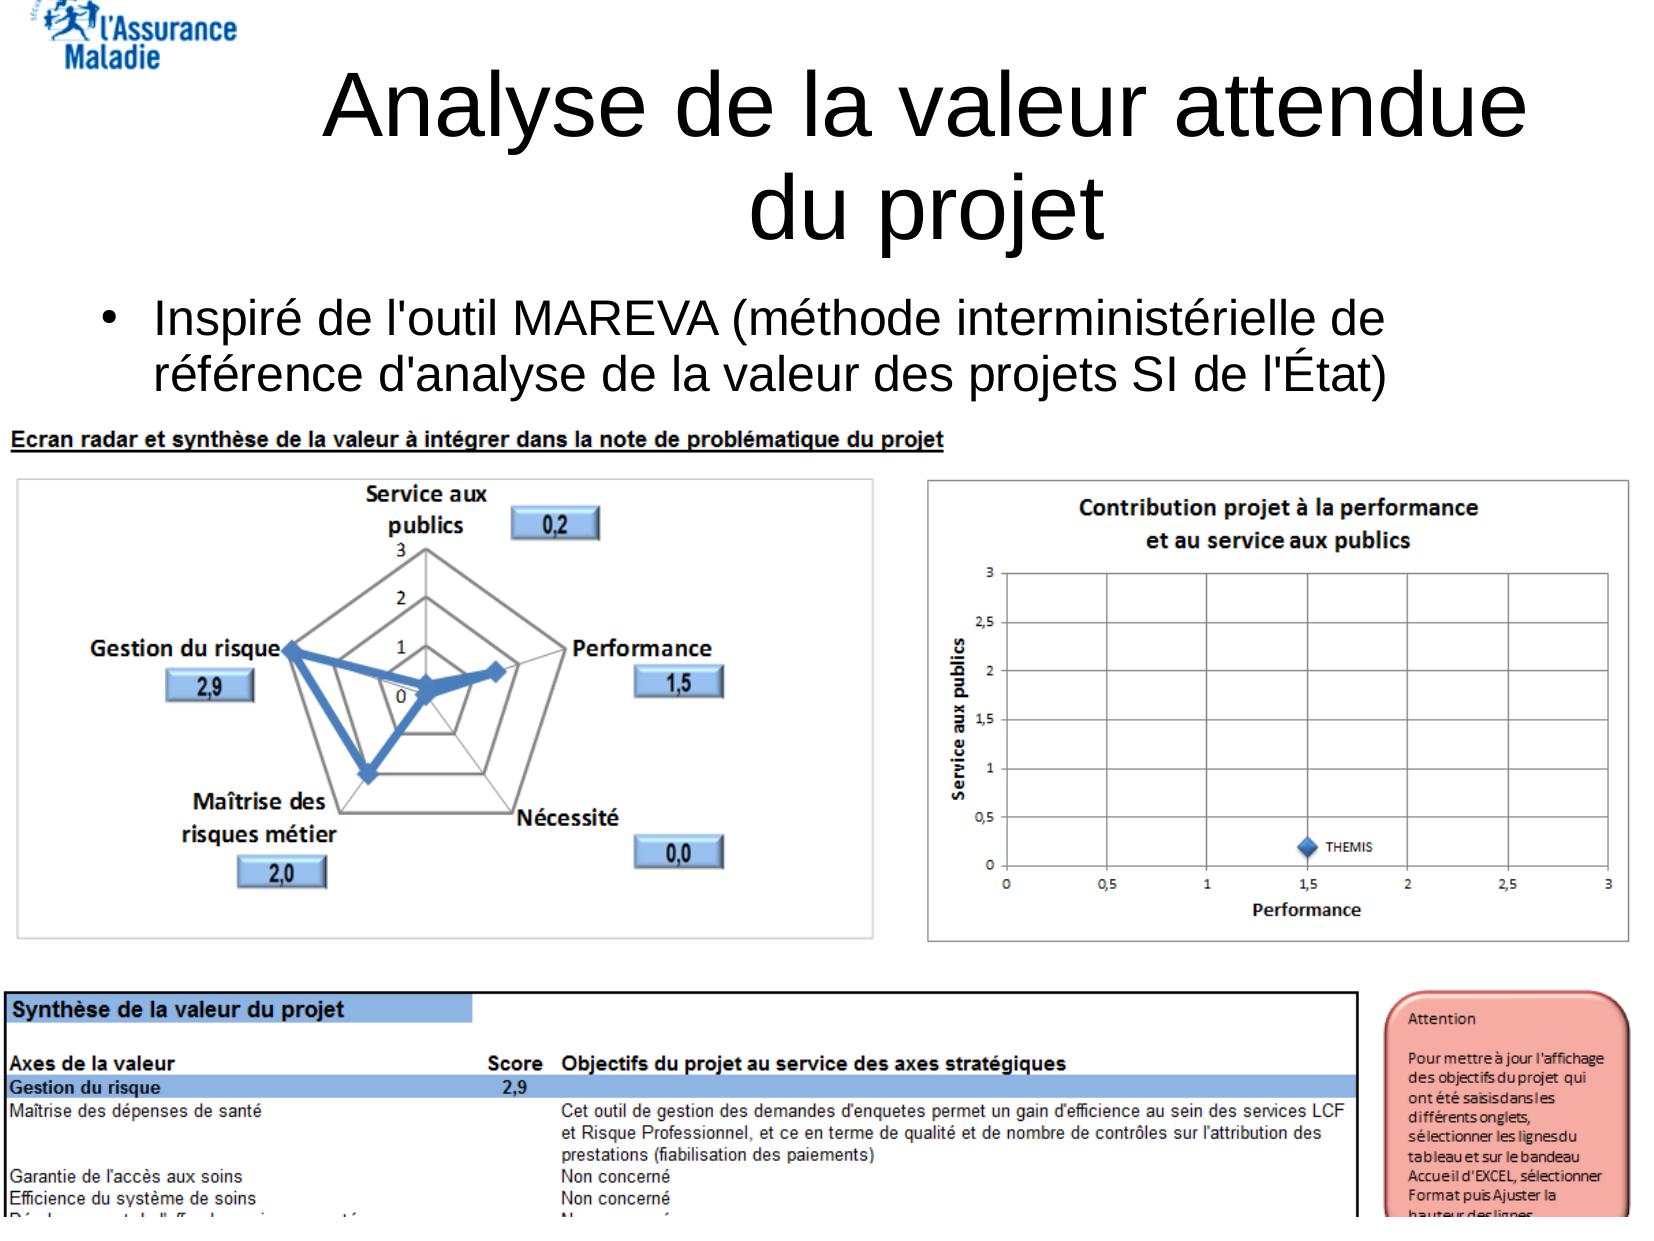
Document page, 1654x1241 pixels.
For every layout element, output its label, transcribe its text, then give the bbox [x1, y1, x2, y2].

picture [9, 0, 237, 71]
title Analyse de la valeur attendue du projet [271, 52, 1583, 260]
list Inspiré de l'outil MAREVA (méthode interministérielle de référence d'analyse de la valeur des projets SI de l'État) [82, 290, 1571, 424]
picture [0, 424, 1654, 1217]
